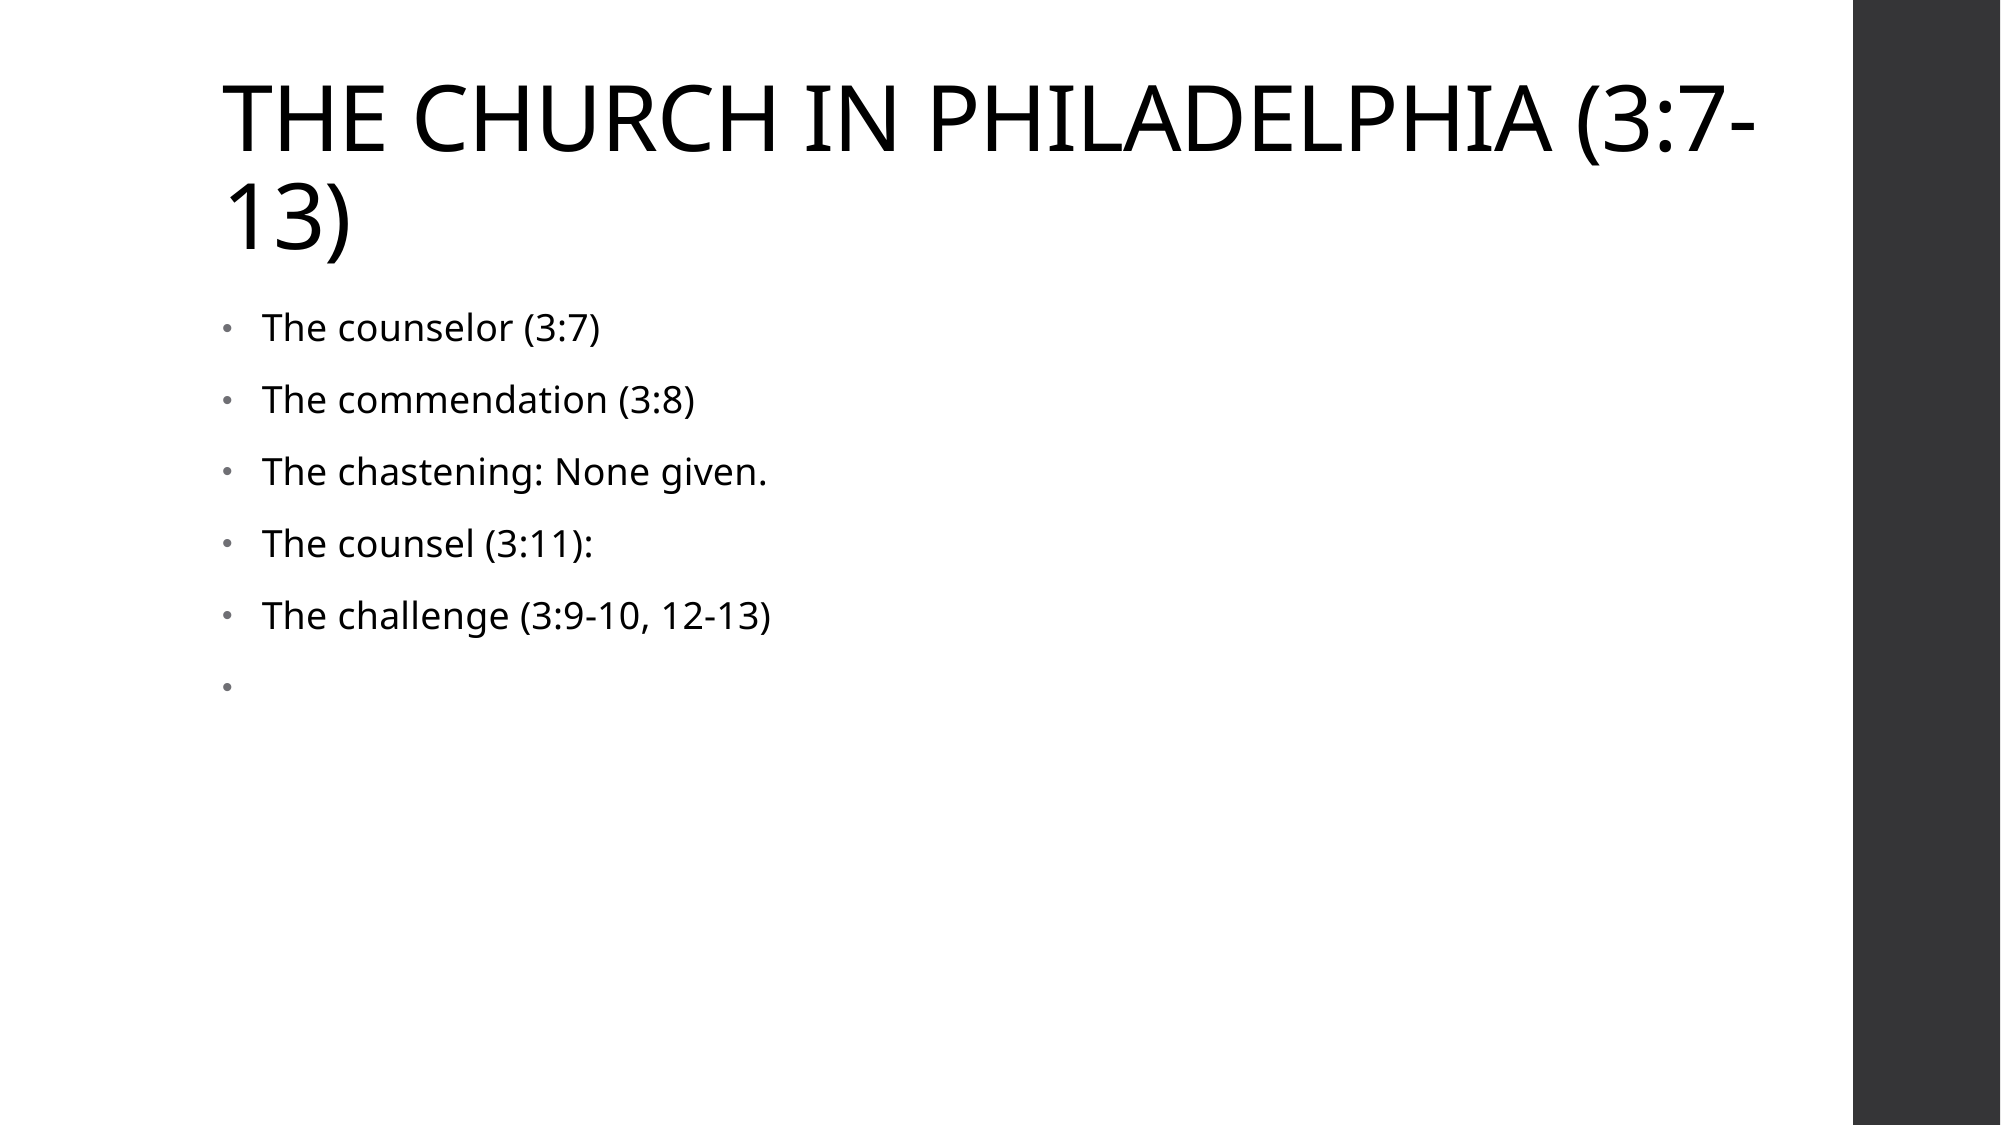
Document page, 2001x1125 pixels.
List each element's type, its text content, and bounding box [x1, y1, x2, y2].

title THE CHURCH IN PHILADELPHIA (3:7-13) [206, 60, 1797, 278]
list The counselor (3:7) The commendation (3:8) The chastening: None given. The counsel (3:11): The challenge (3:9-10, 12-13) [206, 299, 1617, 1014]
